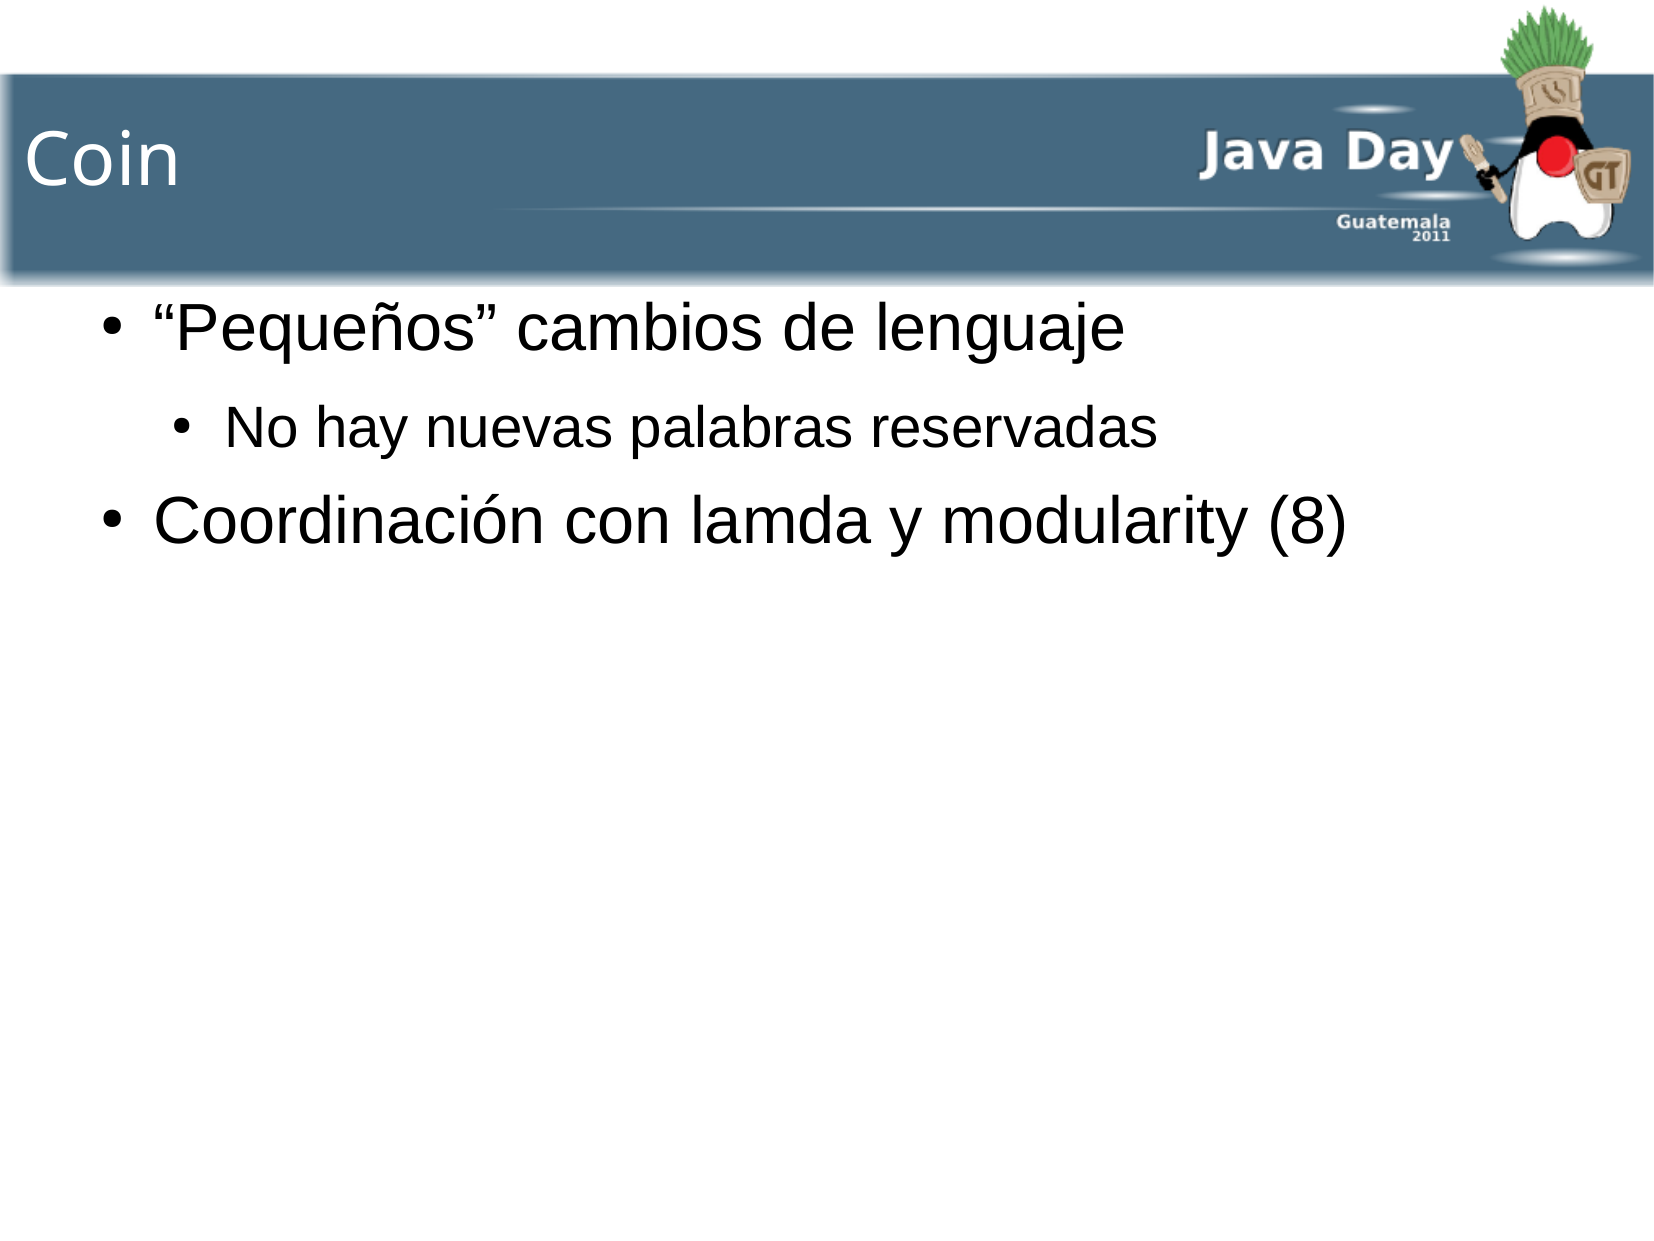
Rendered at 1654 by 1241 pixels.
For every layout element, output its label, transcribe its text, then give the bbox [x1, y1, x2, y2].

list “Pequeños” cambios de lenguaje No hay nuevas palabras reservadas Coordinación con lamda y modularity (8) [82, 290, 1571, 1109]
title Coin [23, 52, 1512, 260]
picture [0, 3, 1654, 287]
